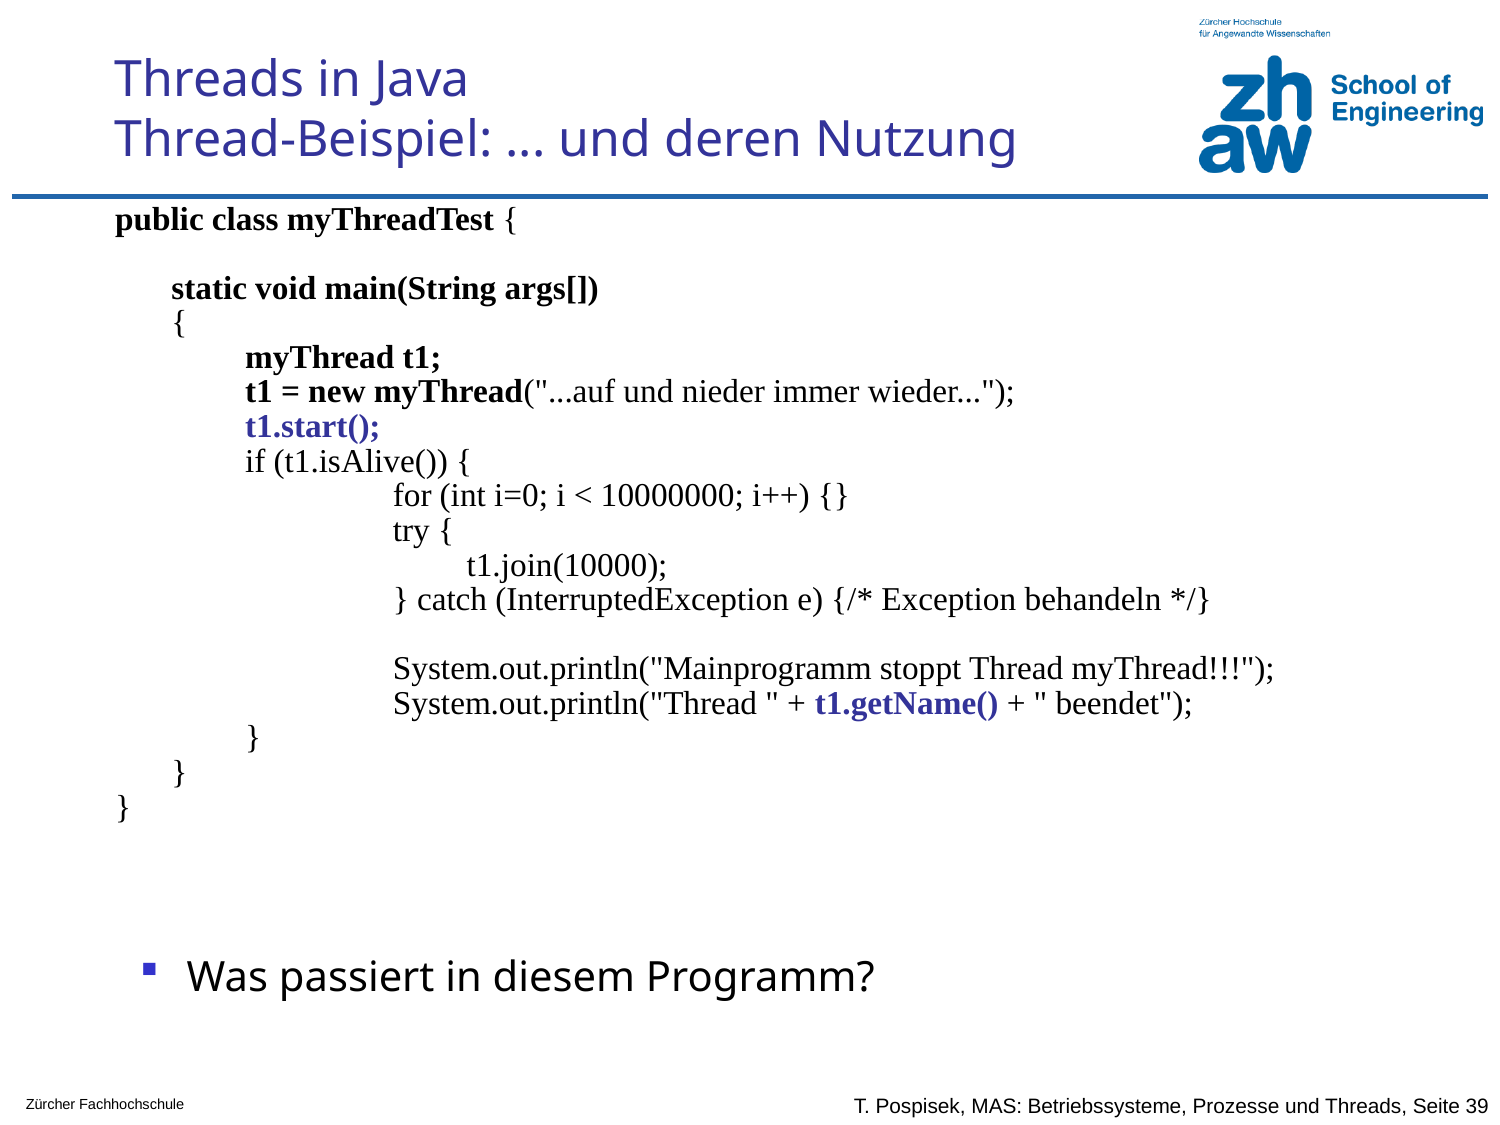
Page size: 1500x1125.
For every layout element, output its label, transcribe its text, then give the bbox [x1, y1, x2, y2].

text_box Was passiert in diesem Programm? [124, 937, 1313, 1008]
text_box public class myThreadTest { static void main(String args[]) { myThread t1; t1 = new myThread("...auf und nieder immer wieder..."); t1.start(); if (t1.isAlive()) { for (int i=0; i < 10000000; i++) {} try { t1.join(10000); } catch (InterruptedException e) {/* Exception behandeln */} System.out.println("Mainprogramm stoppt Thread myThread!!!"); System.out.println("Thread " + t1.getName() + " beendet"); } } } [99, 200, 1338, 925]
title Threads in Java Thread-Beispiel: ... und deren Nutzung [99, 50, 1379, 163]
picture [1199, 19, 1483, 173]
